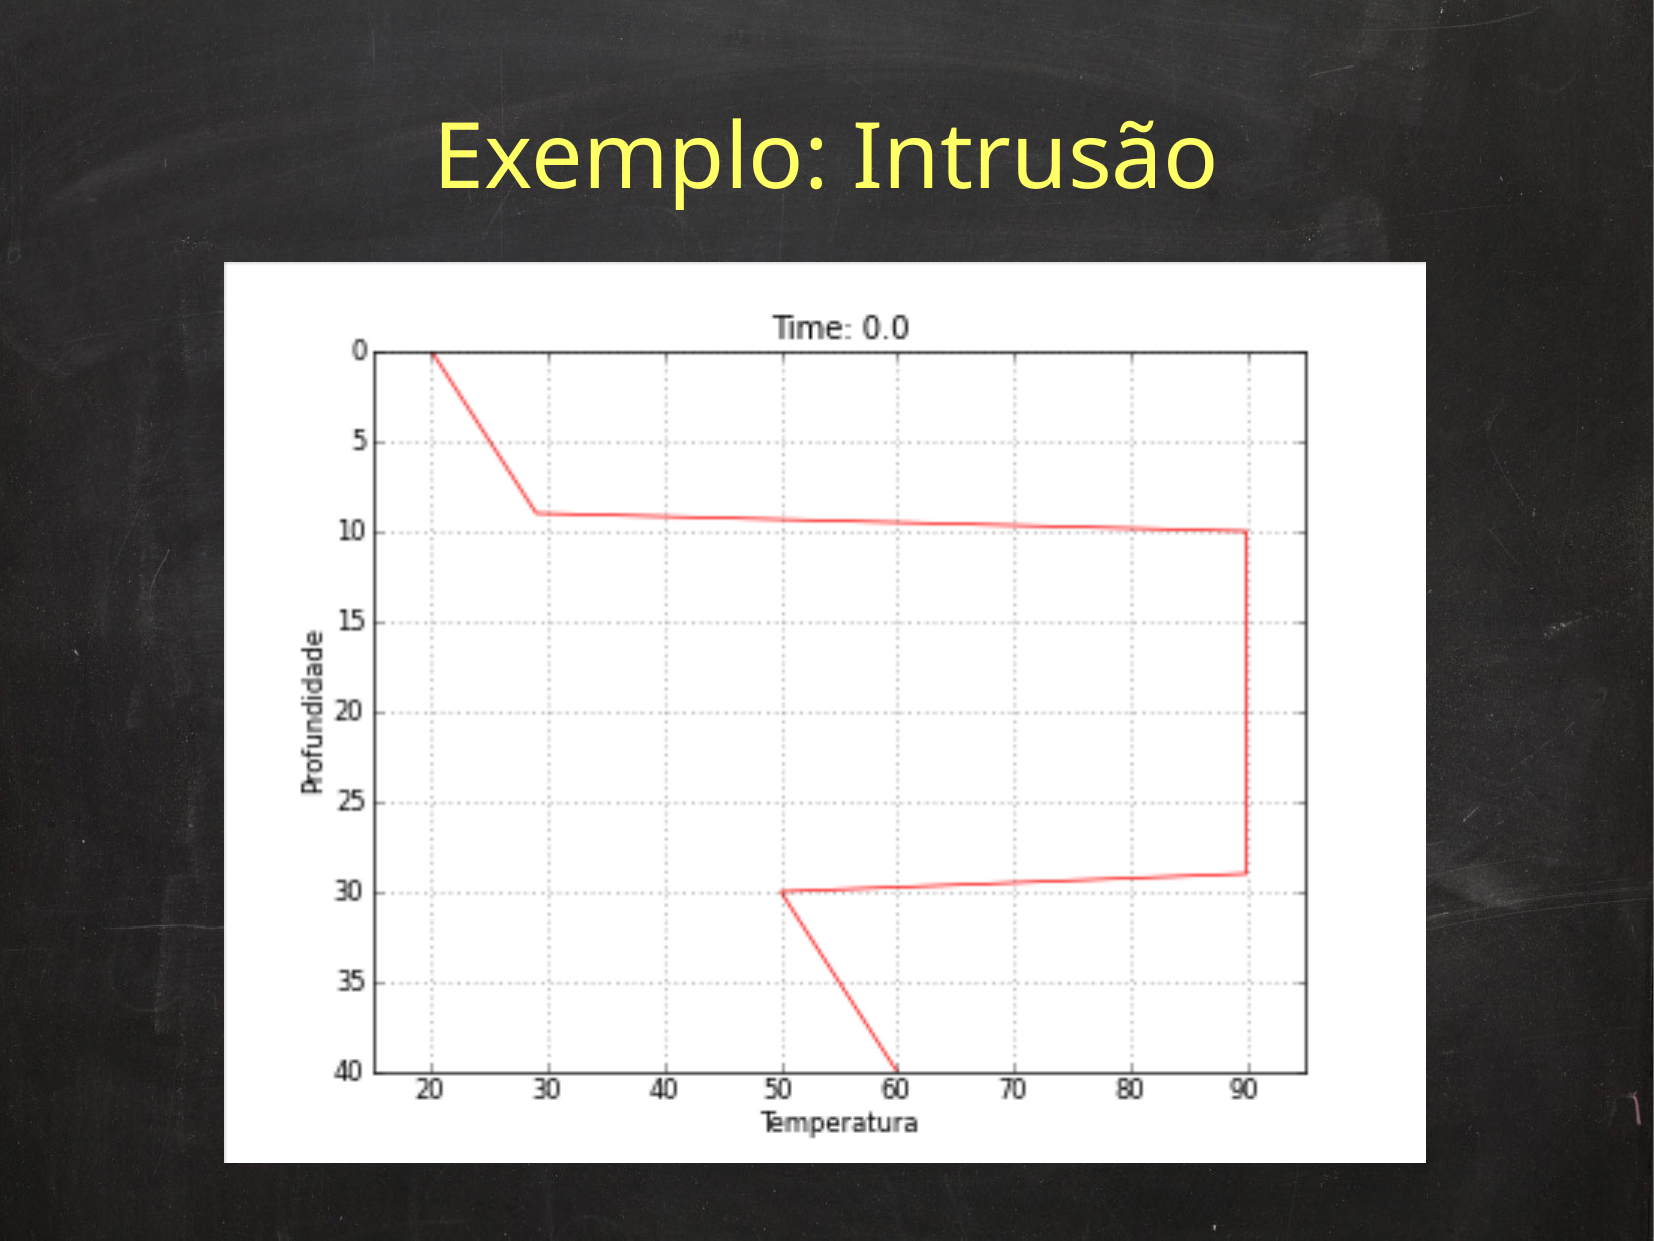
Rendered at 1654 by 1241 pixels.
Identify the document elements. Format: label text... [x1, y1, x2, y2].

picture [0, 0, 1654, 1241]
title Exemplo: Intrusão [82, 49, 1571, 257]
